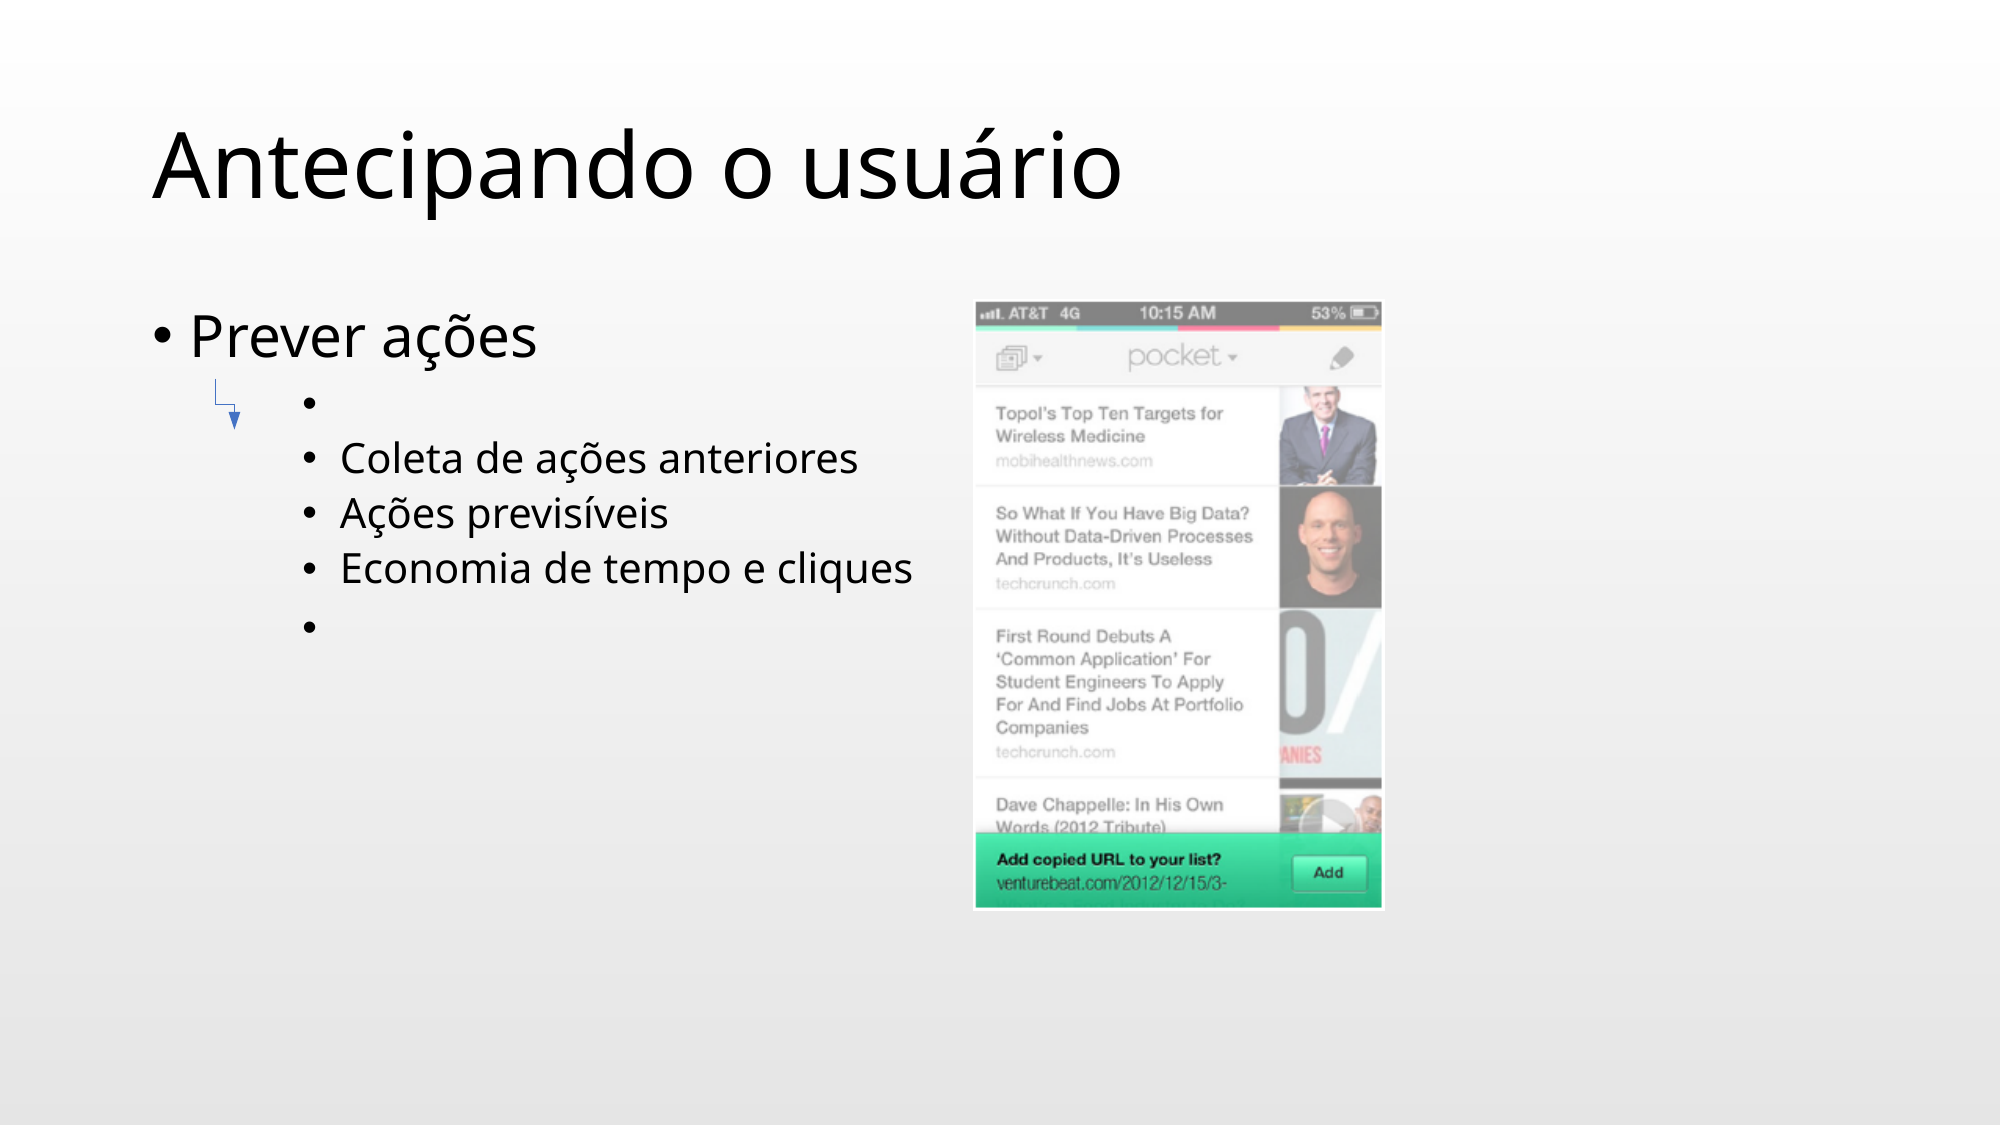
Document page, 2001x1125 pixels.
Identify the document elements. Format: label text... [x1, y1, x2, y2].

list Prever ações Coleta de ações anteriores Ações previsíveis Economia de tempo e cliques [137, 299, 1863, 1014]
title Antecipando o usuário [137, 59, 1863, 278]
picture [973, 299, 1385, 911]
